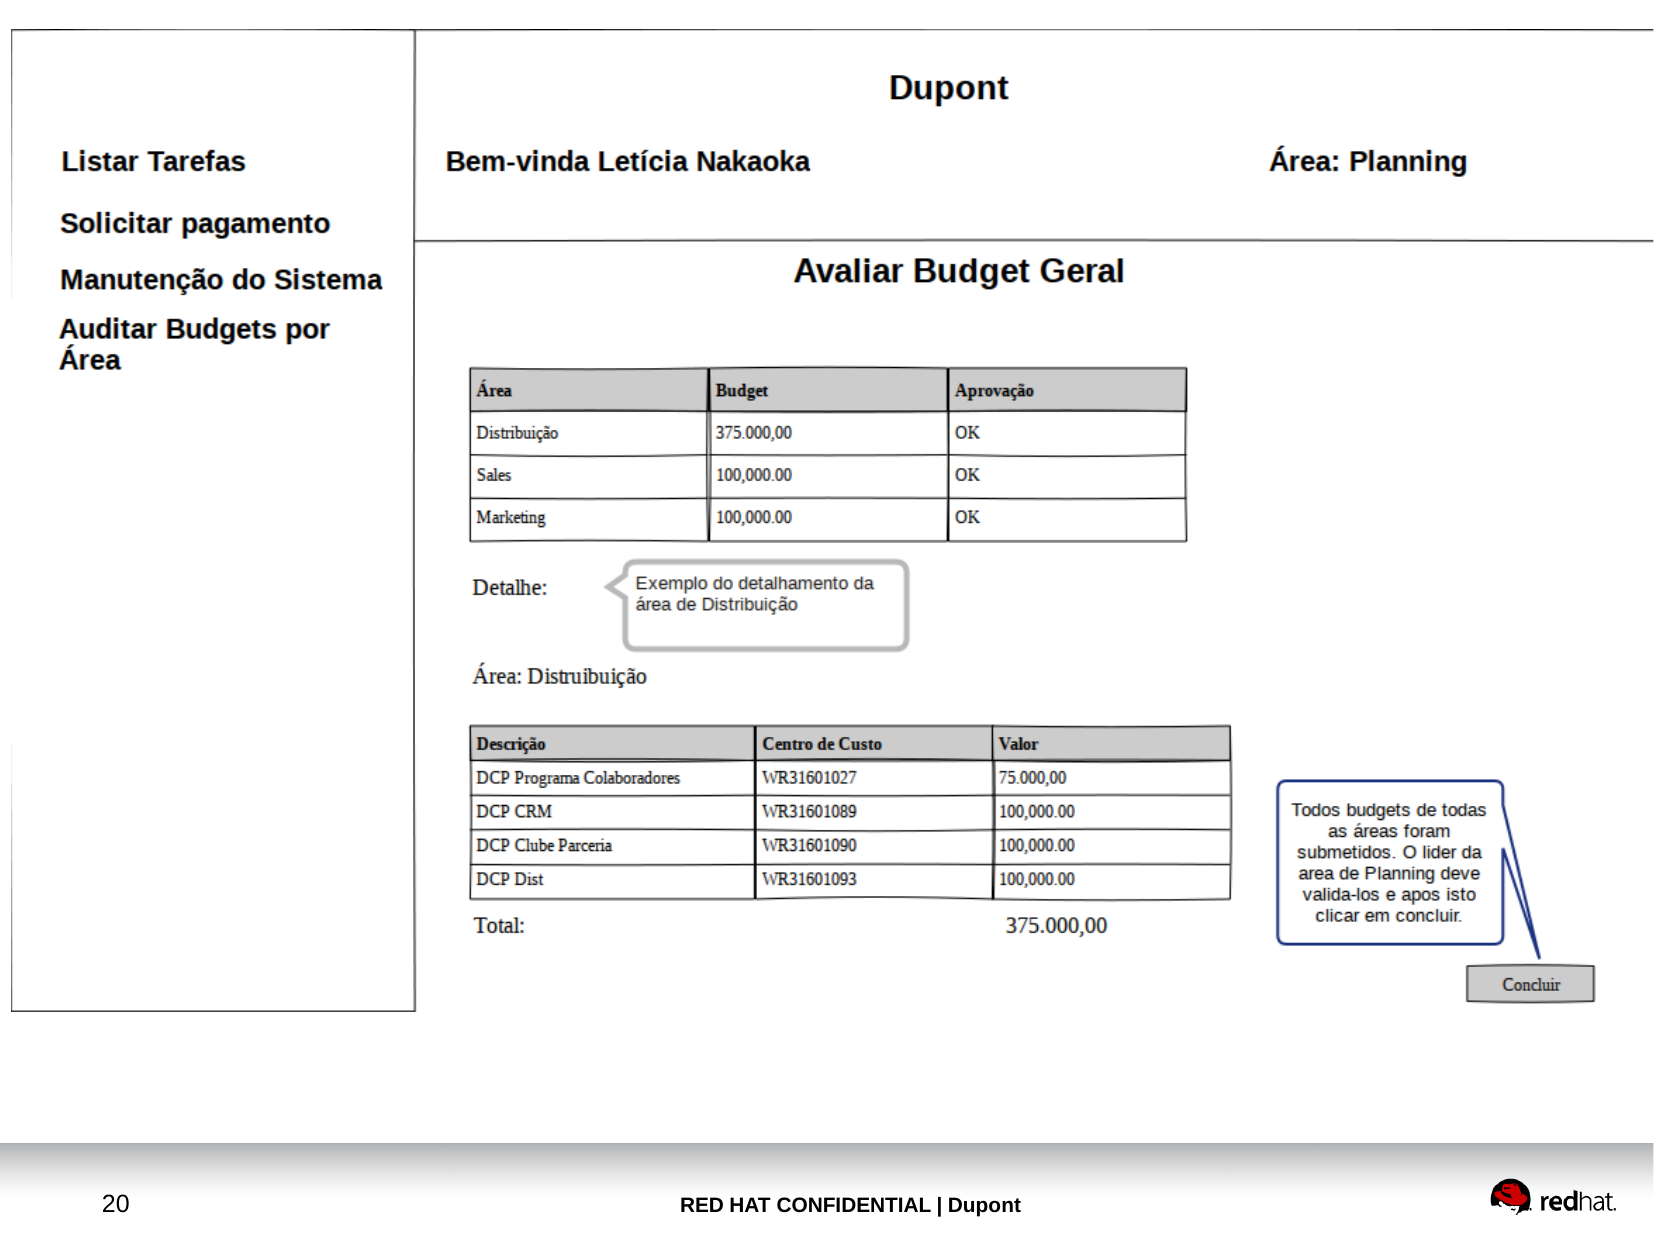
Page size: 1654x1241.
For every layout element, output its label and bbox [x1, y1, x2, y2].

picture [0, 1143, 1654, 1241]
picture [11, 29, 1654, 1012]
